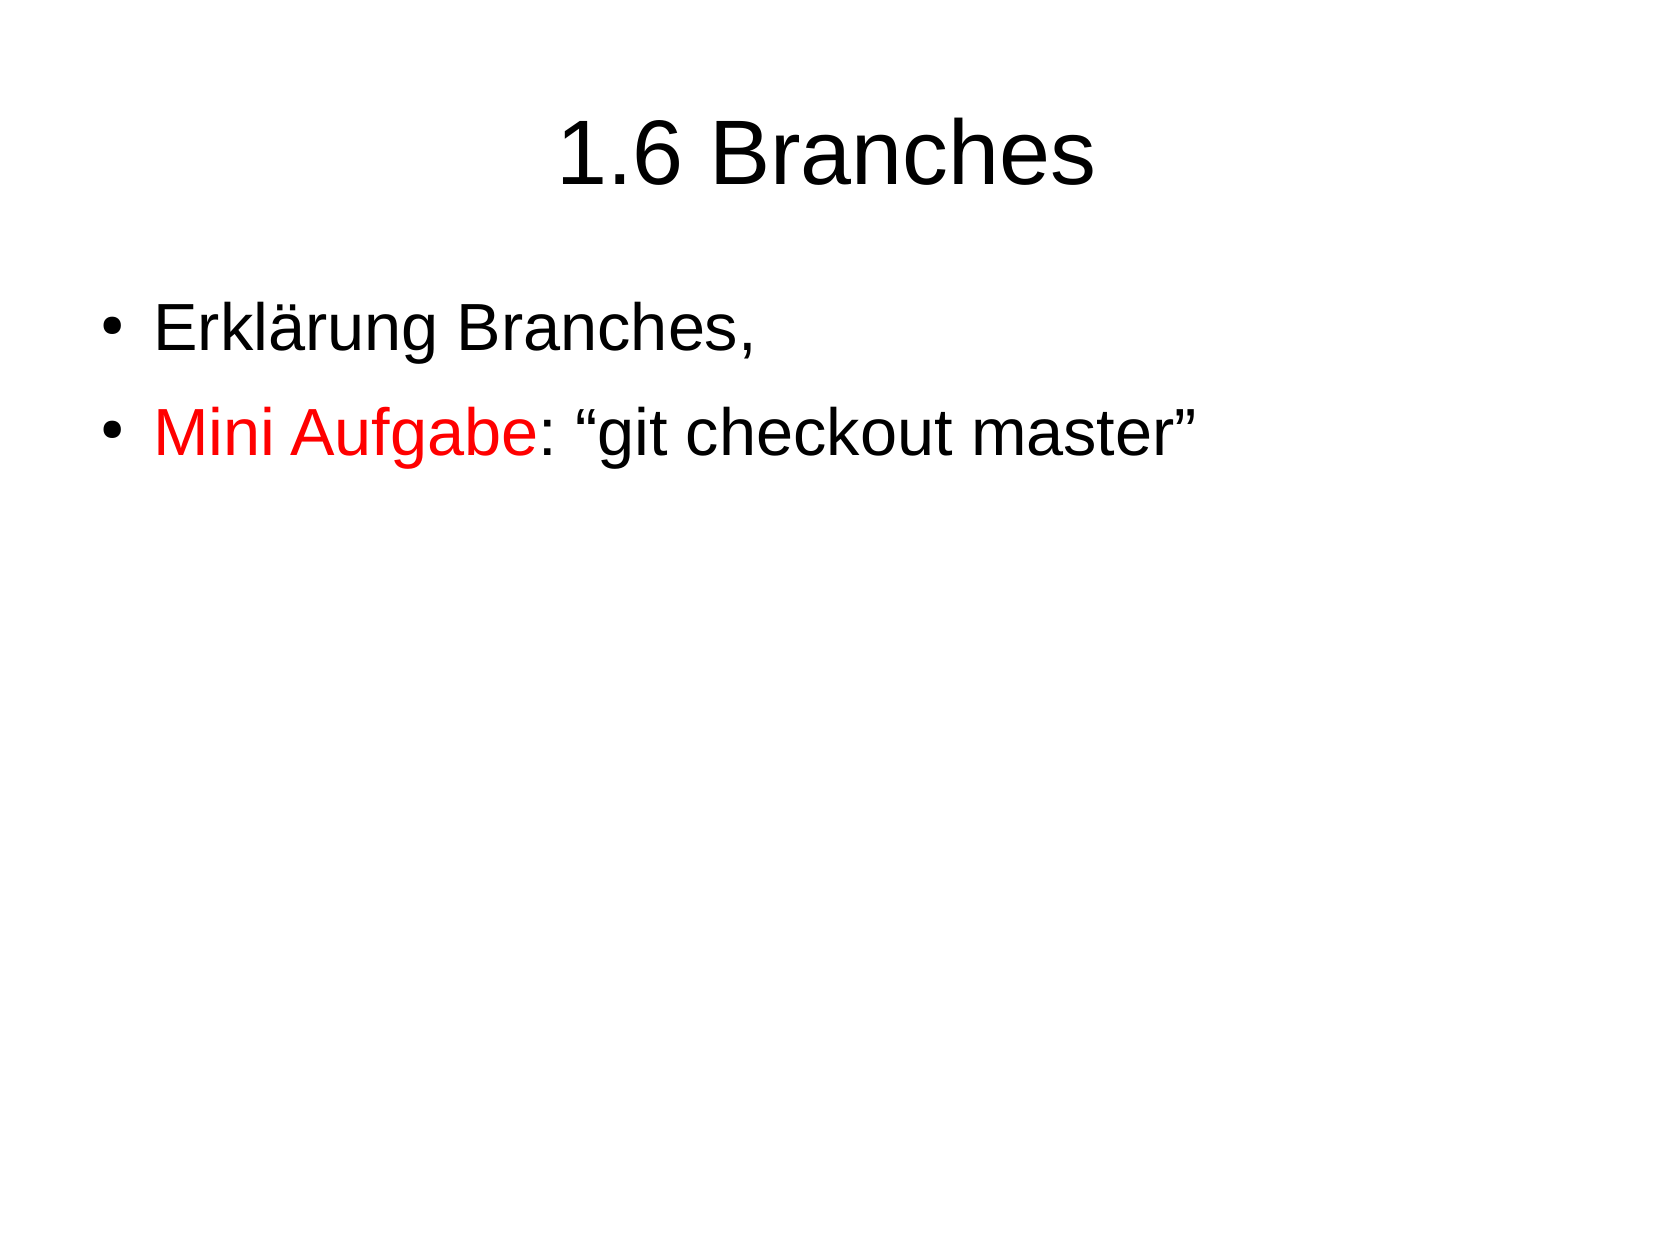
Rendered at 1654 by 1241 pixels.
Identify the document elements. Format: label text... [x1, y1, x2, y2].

title 1.6 Branches [82, 49, 1571, 257]
list Erklärung Branches, Mini Aufgabe: “git checkout master” [82, 290, 1538, 1010]
